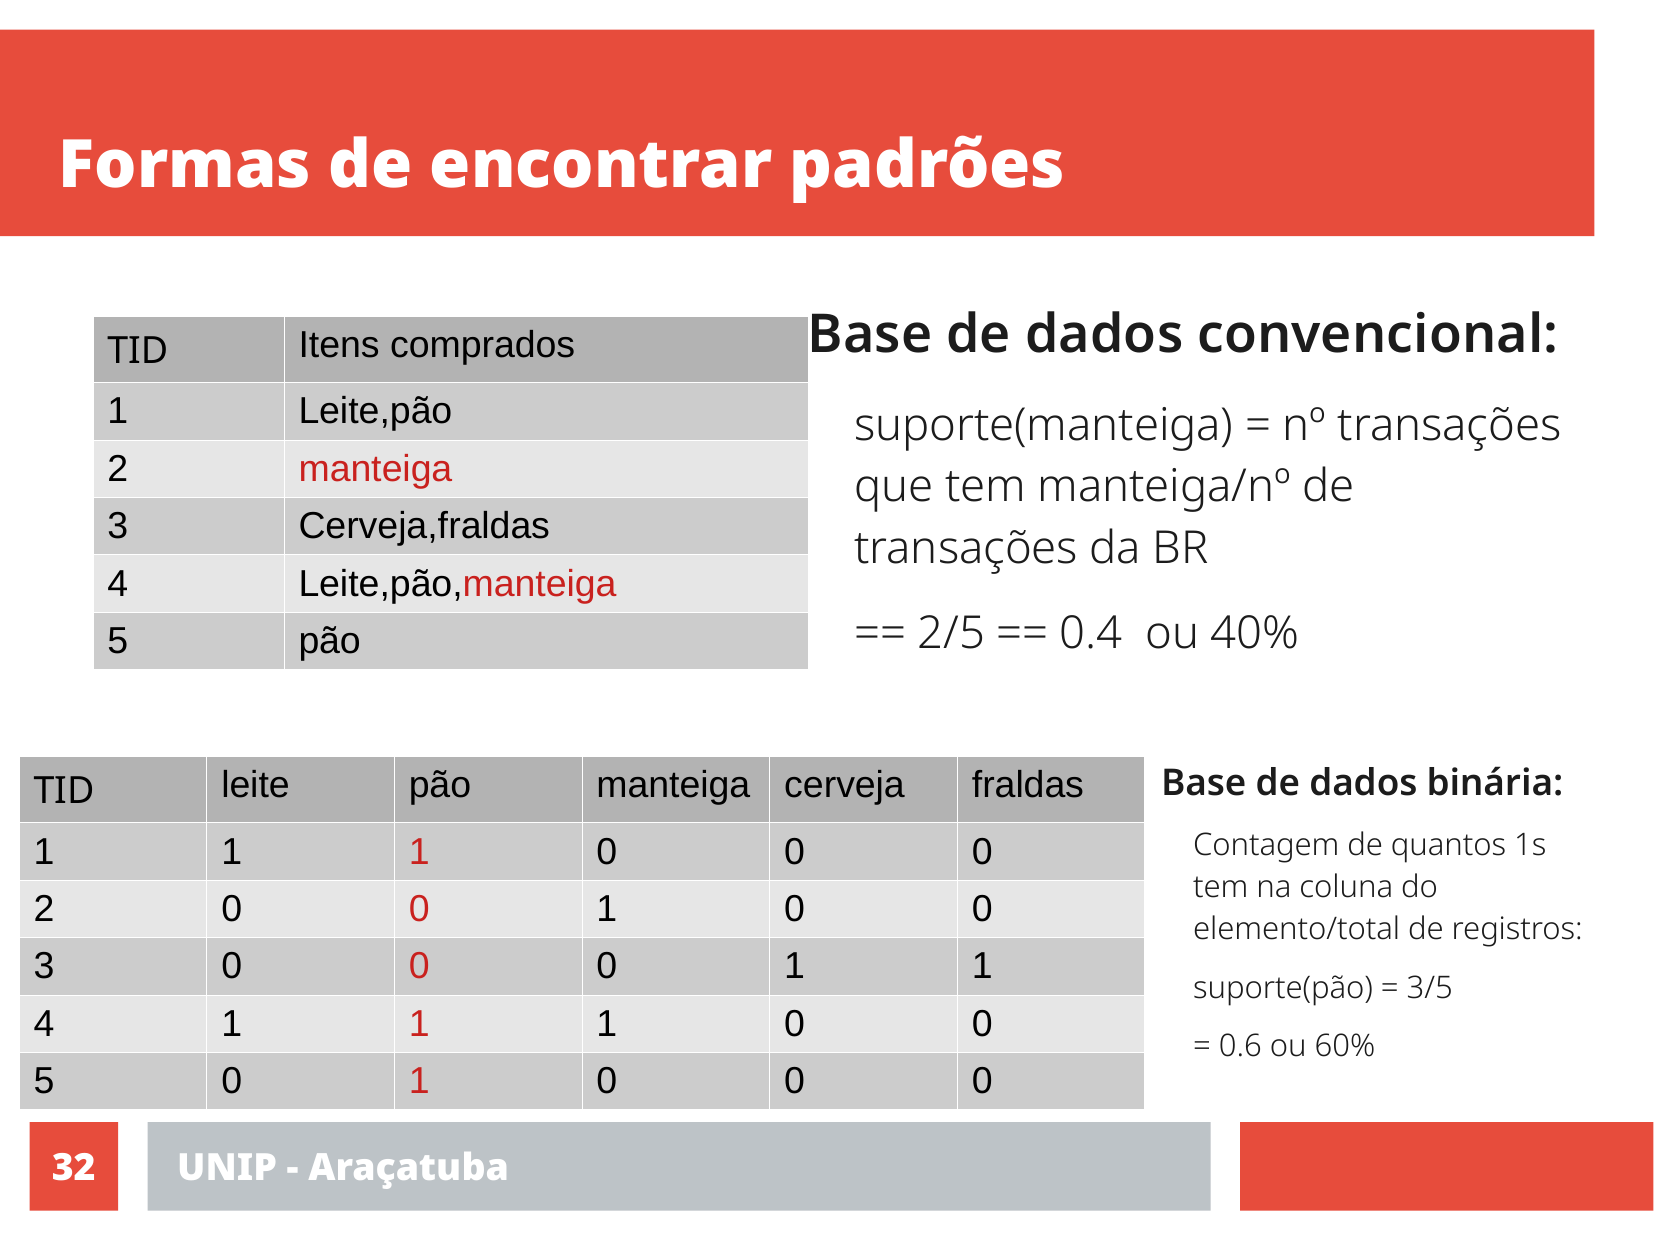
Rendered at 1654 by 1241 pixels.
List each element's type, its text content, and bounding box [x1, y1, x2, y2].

table_cell 0 [207, 1053, 394, 1109]
table_cell 0 [958, 1053, 1144, 1109]
table_cell 1 [583, 881, 769, 937]
table_cell 1 [20, 823, 206, 880]
table_cell 1 [583, 996, 769, 1052]
title Formas de encontrar padrões [59, 59, 1595, 207]
table_cell 3 [94, 498, 284, 554]
table_header TID [94, 317, 284, 382]
table_header TID [20, 757, 206, 822]
table_cell Cerveja,fraldas [285, 498, 808, 554]
table_header manteiga [583, 757, 769, 822]
table_cell pão [285, 613, 808, 669]
table_cell 5 [94, 613, 284, 669]
table_cell 2 [94, 441, 284, 497]
table_header cerveja [770, 757, 957, 822]
table_cell 0 [770, 996, 957, 1052]
table_cell 0 [770, 881, 957, 937]
table_cell 0 [395, 881, 582, 937]
table_cell Leite,pão,manteiga [285, 555, 808, 612]
table_cell 0 [770, 1053, 957, 1109]
table_cell 0 [583, 938, 769, 995]
table_cell 1 [94, 383, 284, 440]
table_cell 4 [94, 555, 284, 612]
table_header leite [207, 757, 394, 822]
table_cell Leite,pão [285, 383, 808, 440]
table_cell 0 [207, 881, 394, 937]
table_cell 1 [770, 938, 957, 995]
table_cell 0 [770, 823, 957, 880]
table_cell 0 [958, 881, 1144, 937]
table_cell 0 [395, 938, 582, 995]
table_cell 1 [207, 996, 394, 1052]
table_header pão [395, 757, 582, 822]
list Base de dados binária: Contagem de quantos 1s tem na coluna do elemento/total de registros: suporte(pão) = 3/5 = 0.6 ou 60% [1161, 756, 1601, 1127]
table_cell 1 [395, 1053, 582, 1109]
table_cell 0 [583, 1053, 769, 1109]
table_cell 5 [20, 1053, 206, 1109]
table_cell 0 [207, 938, 394, 995]
table_cell 1 [395, 823, 582, 880]
table_cell 1 [395, 996, 582, 1052]
table_cell 2 [20, 881, 206, 937]
table_cell 0 [583, 823, 769, 880]
table_header fraldas [958, 757, 1144, 822]
table_cell 4 [20, 996, 206, 1052]
table_cell 1 [958, 938, 1144, 995]
table_cell 1 [207, 823, 394, 880]
list Base de dados convencional: suporte(manteiga) = nº transações que tem manteiga/nº de transações da BR == 2/5 == 0.4 ou 40% [807, 295, 1565, 666]
table_cell 3 [20, 938, 206, 995]
table_cell 0 [958, 823, 1144, 880]
table_header Itens comprados [285, 317, 808, 382]
table_cell manteiga [285, 441, 808, 497]
table_cell 0 [958, 996, 1144, 1052]
